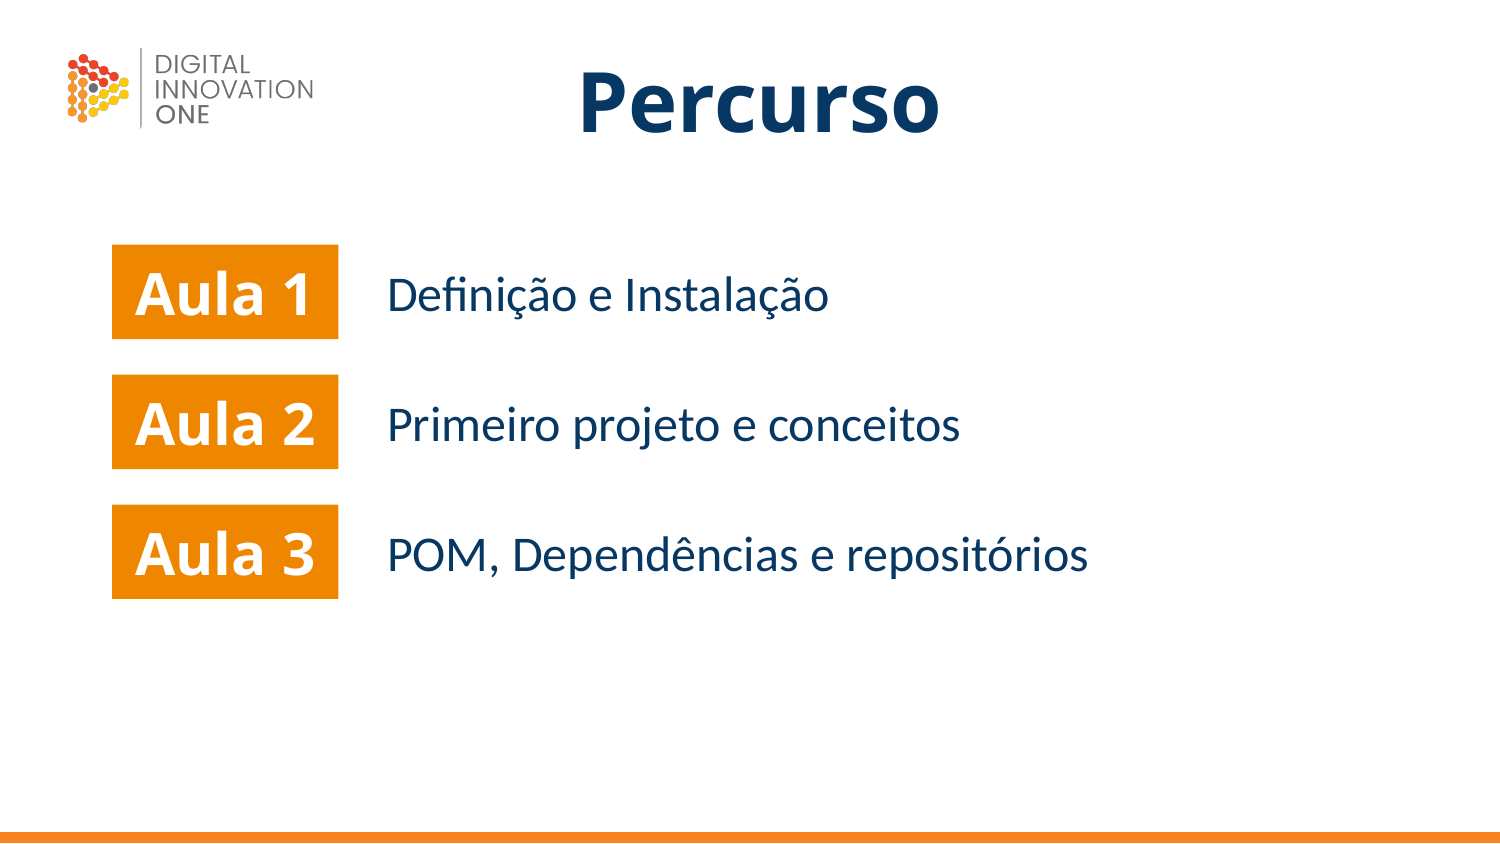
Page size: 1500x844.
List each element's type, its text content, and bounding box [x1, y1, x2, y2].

picture [51, 39, 330, 137]
text_box Aula 3 [112, 504, 339, 599]
subtitle Aula 1 [112, 244, 339, 340]
text_box Definição e Instalação [371, 253, 1238, 330]
text_box Aula 2 [112, 374, 339, 470]
text_box Primeiro projeto e conceitos [371, 383, 999, 460]
subtitle Percurso [51, 50, 1449, 148]
text_box POM, Dependências e repositórios [371, 513, 1150, 589]
text_box [0, 832, 1500, 843]
